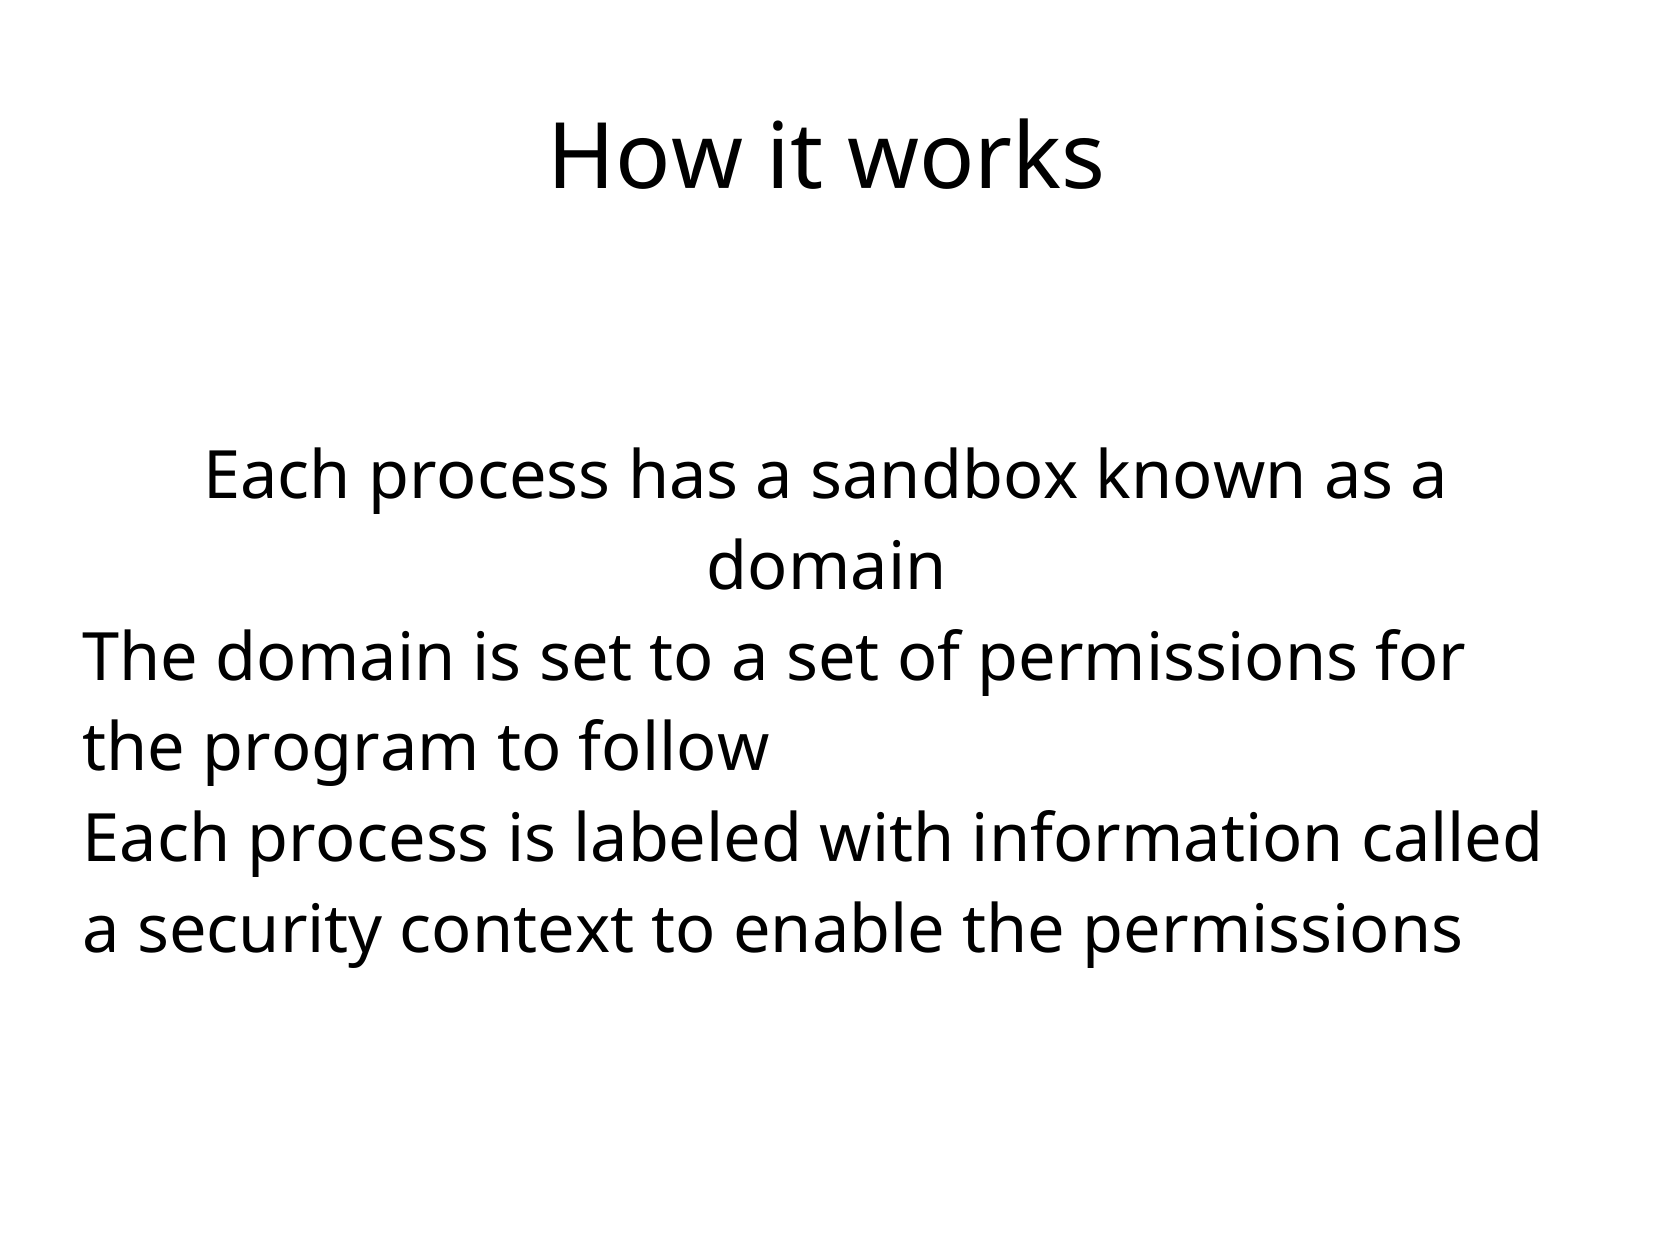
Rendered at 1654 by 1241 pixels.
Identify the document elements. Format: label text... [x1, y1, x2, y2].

title How it works [82, 49, 1571, 257]
subtitle Each process has a sandbox known as a domain The domain is set to a set of permissions for the program to follow Each process is labeled with information called a security context to enable the permissions [82, 290, 1571, 1109]
